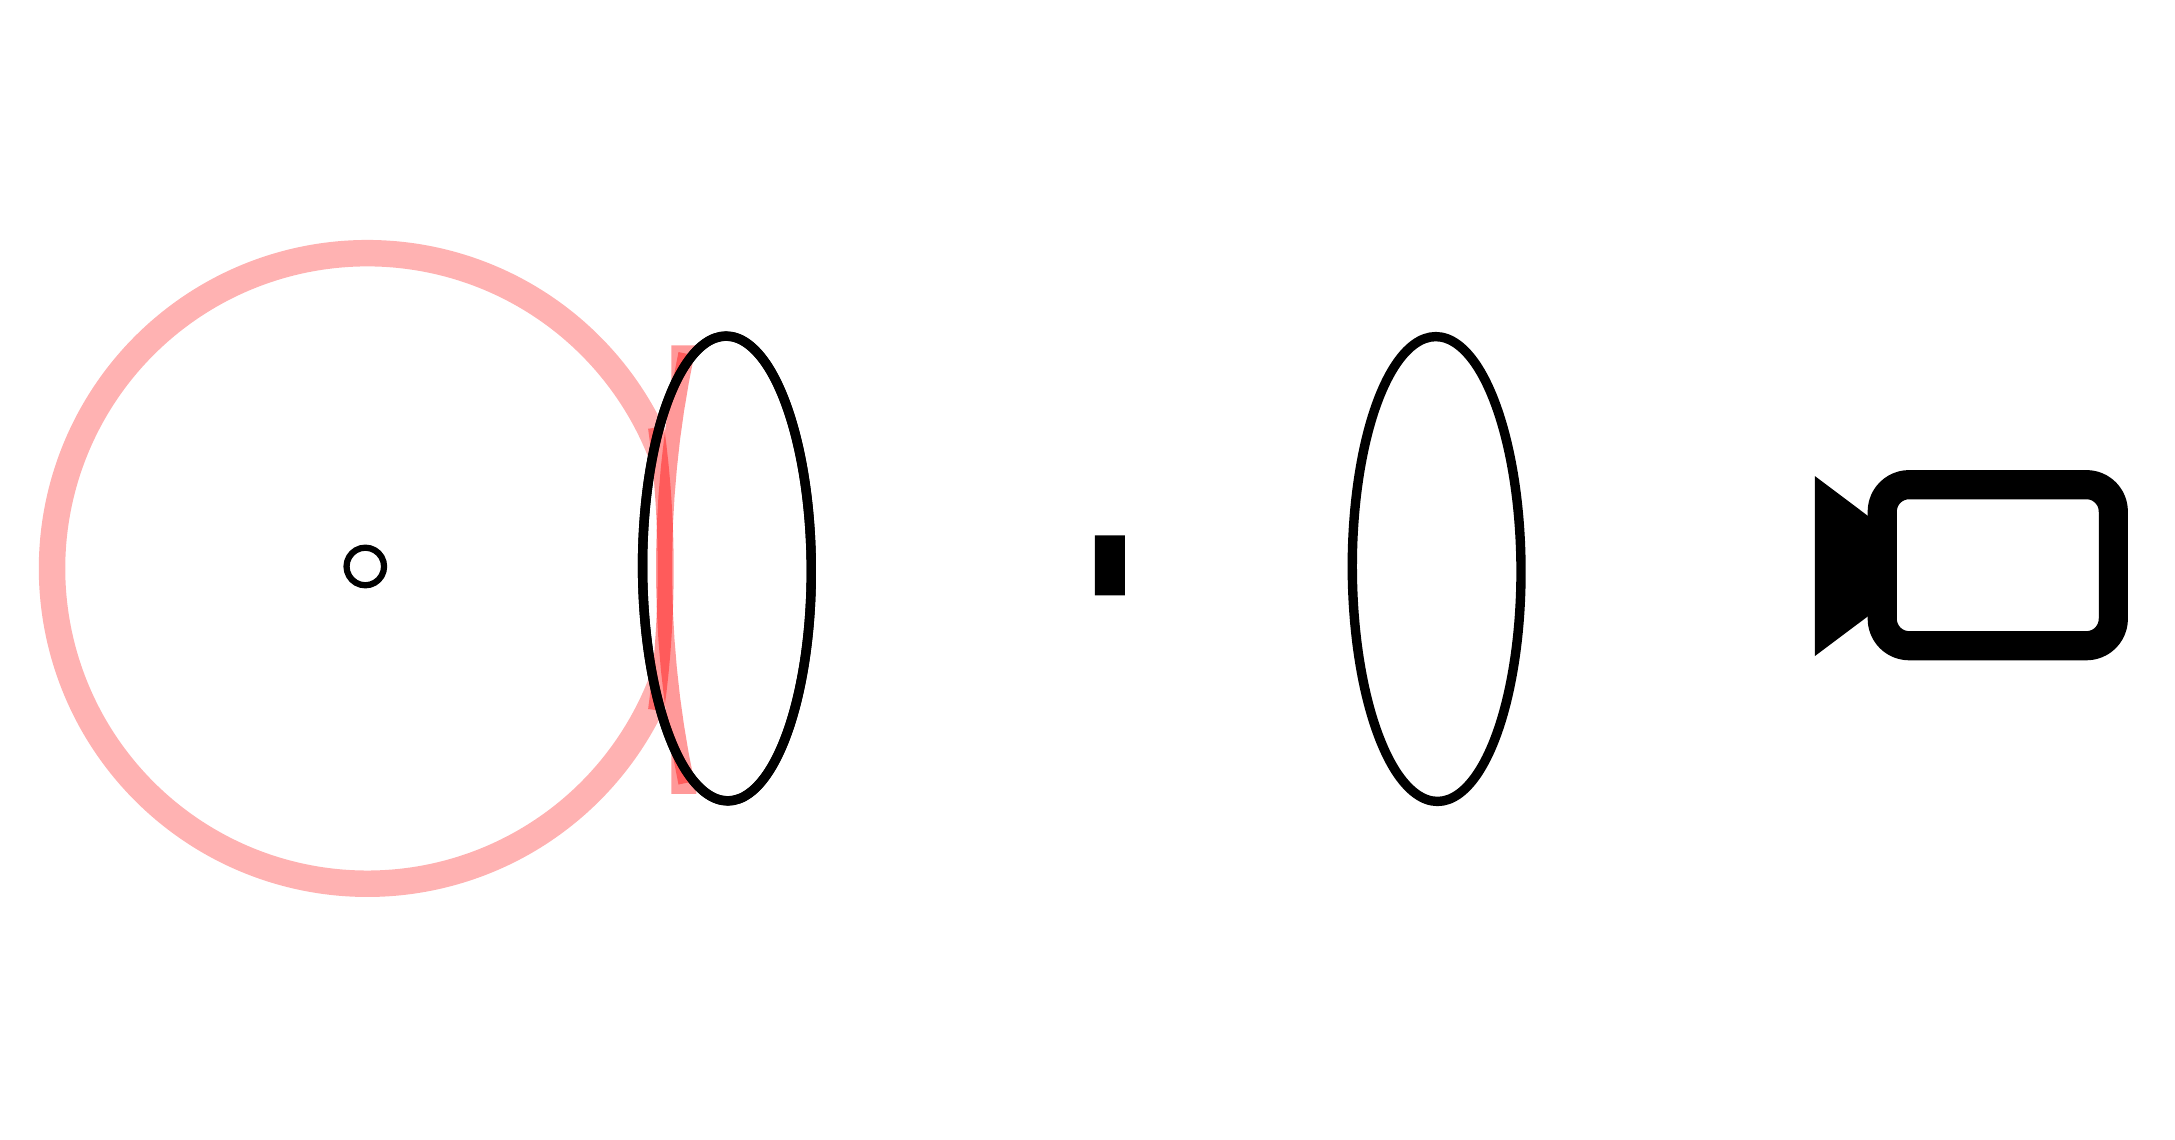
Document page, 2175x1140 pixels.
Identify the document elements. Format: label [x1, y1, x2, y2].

text_box [674, 352, 687, 373]
text_box [1094, 535, 1125, 596]
text_box [1814, 476, 1875, 657]
text_box [38, 239, 658, 897]
text_box [1882, 484, 2114, 646]
text_box [1352, 336, 1522, 802]
text_box [673, 759, 688, 785]
text_box [648, 341, 806, 796]
